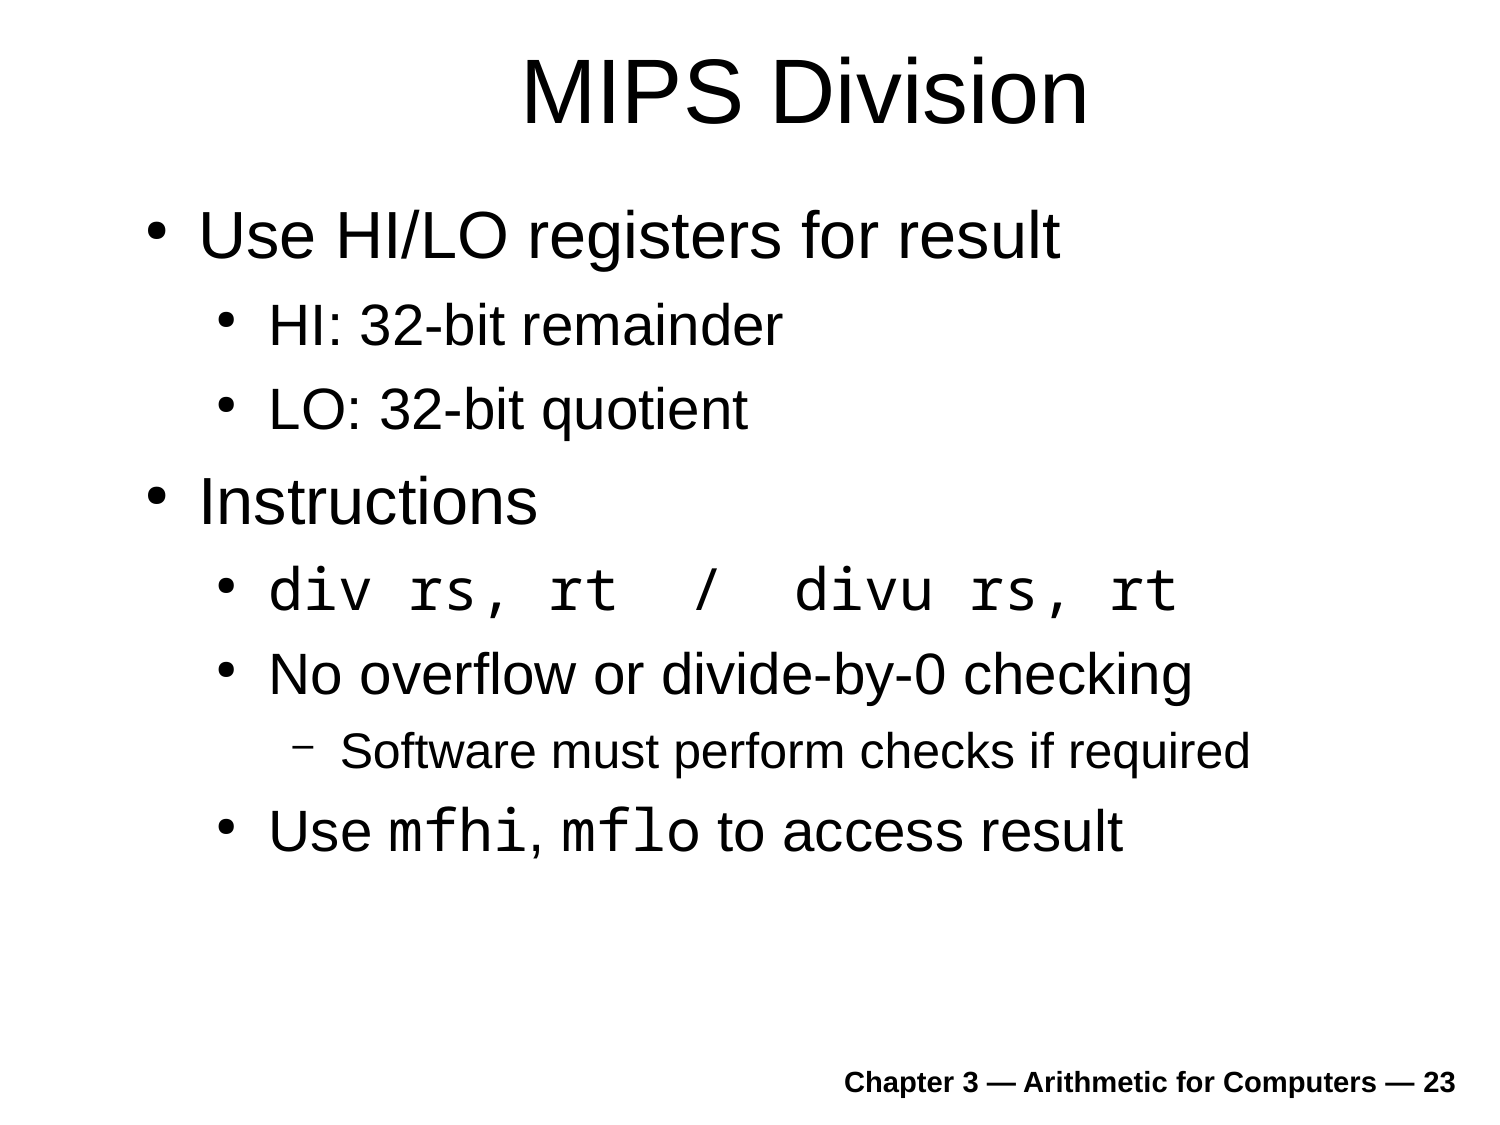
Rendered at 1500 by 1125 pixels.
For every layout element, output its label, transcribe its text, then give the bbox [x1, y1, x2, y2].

list Use HI/LO registers for result HI: 32-bit remainder LO: 32-bit quotient Instructions div rs, rt / divu rs, rt No overflow or divide-by-0 checking Software must perform checks if required Use mfhi, mflo to access result [112, 184, 1469, 1024]
text_box Chapter 3 — Arithmetic for Computers — <number> [277, 1046, 1471, 1106]
title MIPS Division [112, 23, 1468, 149]
